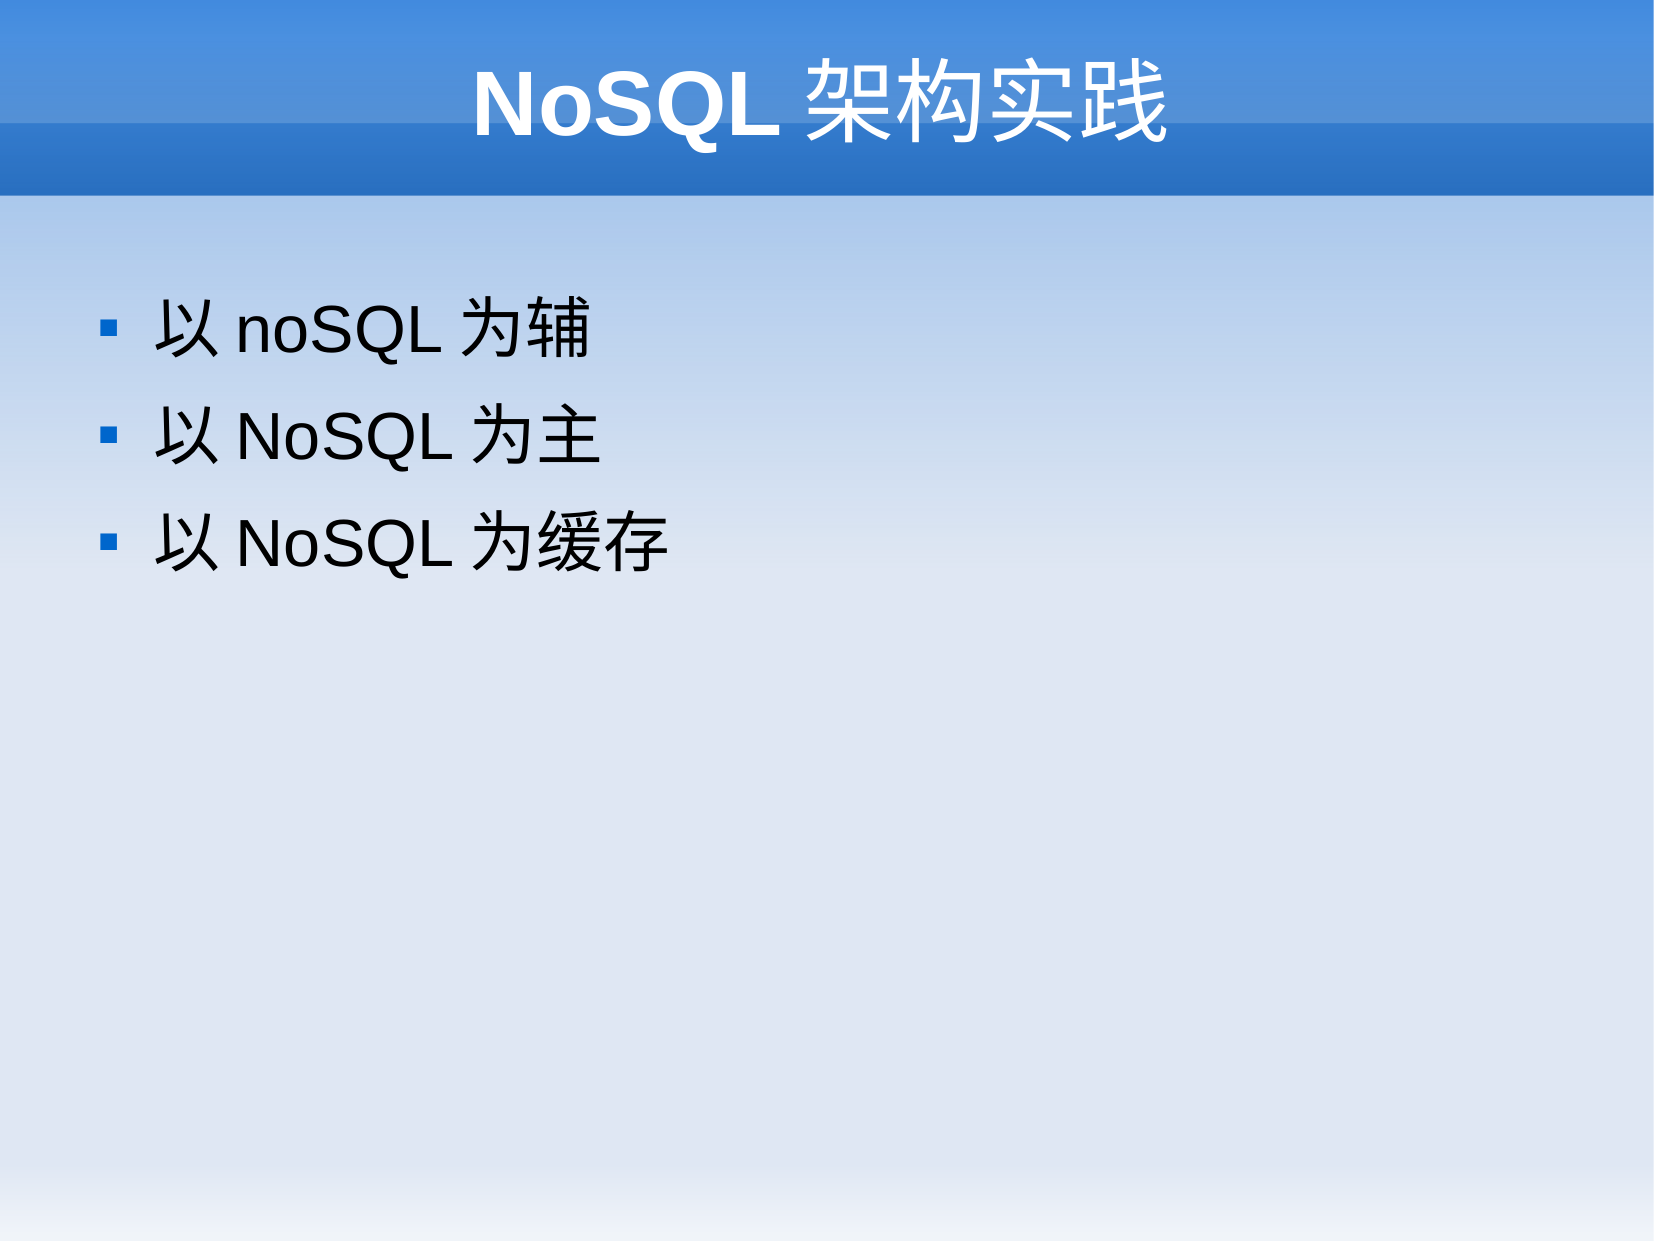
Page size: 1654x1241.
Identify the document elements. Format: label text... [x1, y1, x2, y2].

title NoSQL架构实践 [76, 7, 1565, 200]
picture [0, 0, 1654, 1241]
list 以noSQL为辅 以NoSQL为主 以NoSQL为缓存 [82, 290, 1571, 1094]
